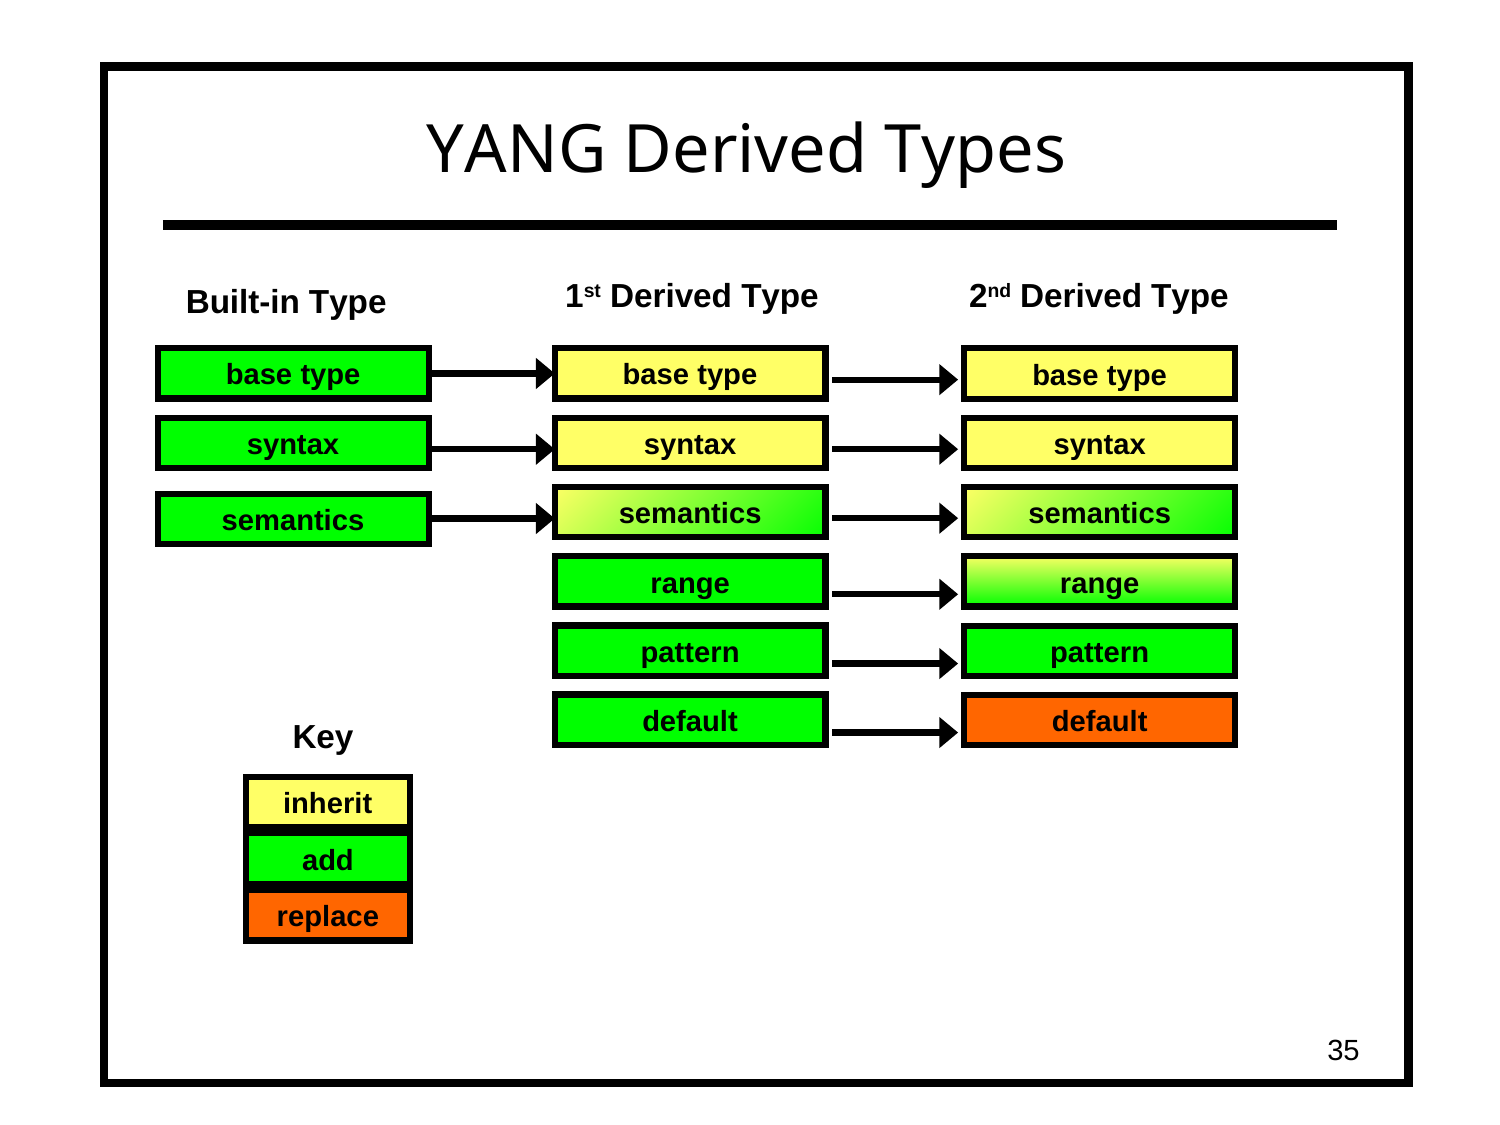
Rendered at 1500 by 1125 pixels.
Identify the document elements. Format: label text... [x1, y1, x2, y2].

text_box default [554, 694, 826, 745]
text_box semantics [157, 493, 429, 545]
text_box syntax [554, 417, 826, 469]
text_box inherit [246, 776, 410, 828]
text_box range [964, 556, 1236, 607]
text_box syntax [157, 417, 429, 469]
text_box replace [246, 890, 410, 941]
text_box Built-in Type [171, 272, 402, 328]
text_box semantics [554, 486, 826, 538]
text_box 2nd Derived Type [954, 266, 1245, 322]
text_box range [554, 556, 826, 607]
text_box pattern [964, 625, 1236, 677]
text_box base type [554, 348, 826, 399]
text_box syntax [964, 417, 1236, 469]
text_box default [964, 694, 1236, 746]
text_box Key [277, 707, 369, 763]
text_box 1st Derived Type [550, 266, 834, 322]
text_box pattern [554, 625, 826, 676]
text_box add [246, 833, 410, 884]
text_box semantics [964, 486, 1236, 538]
text_box base type [157, 348, 429, 399]
title YANG Derived Types [162, 87, 1332, 200]
text_box base type [964, 348, 1236, 399]
